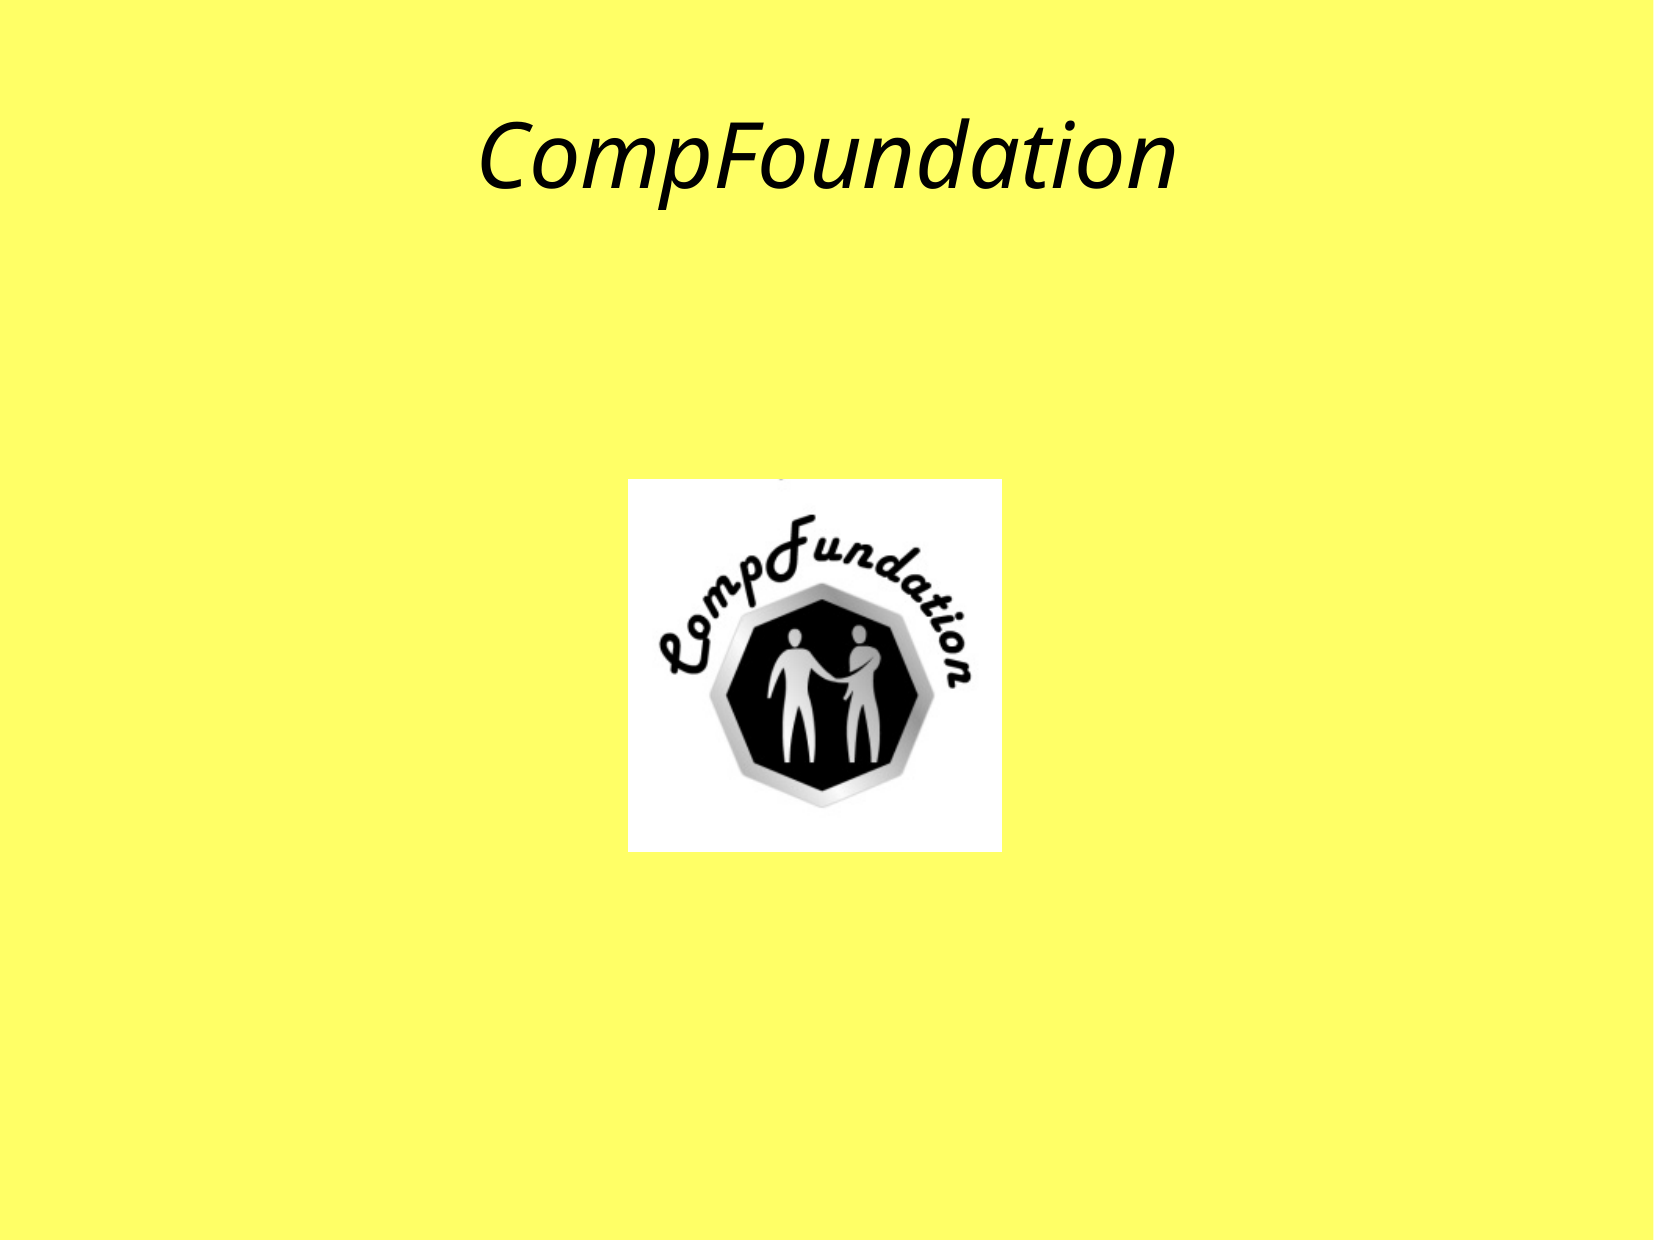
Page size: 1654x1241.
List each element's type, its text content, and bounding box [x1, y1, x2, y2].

picture [628, 479, 1002, 852]
title CompFoundation [82, 49, 1571, 257]
